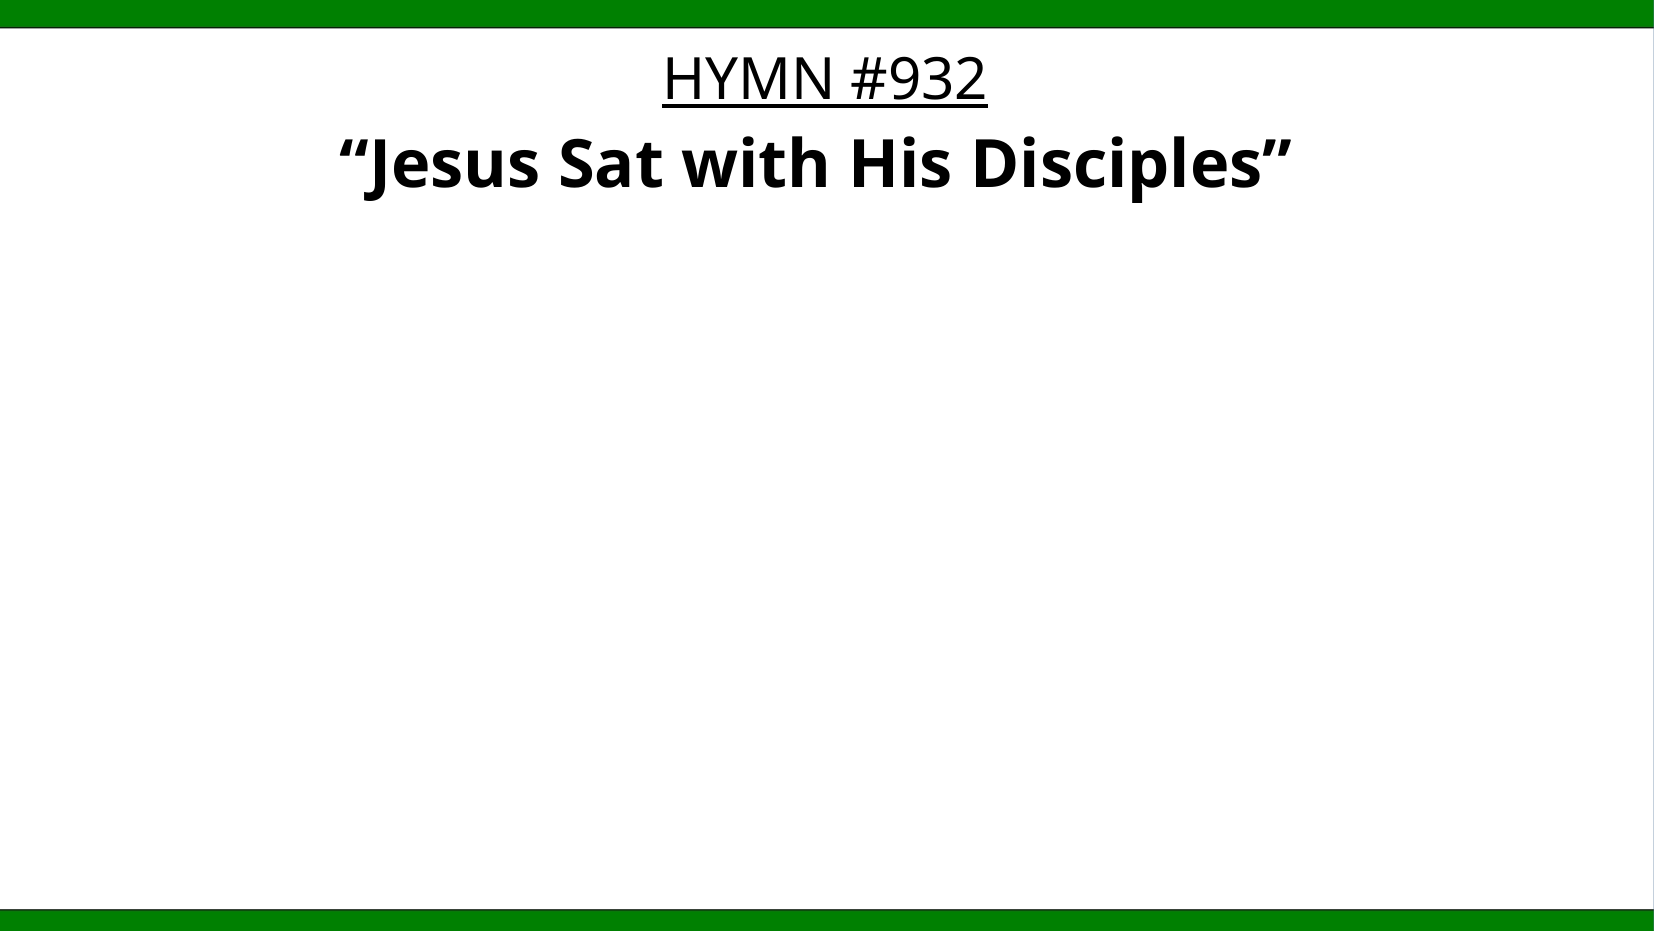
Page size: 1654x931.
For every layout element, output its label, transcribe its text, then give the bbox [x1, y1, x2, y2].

text_box HYMN #932 “Jesus Sat with His Disciples” [105, 30, 1546, 211]
picture [0, 0, 1654, 931]
